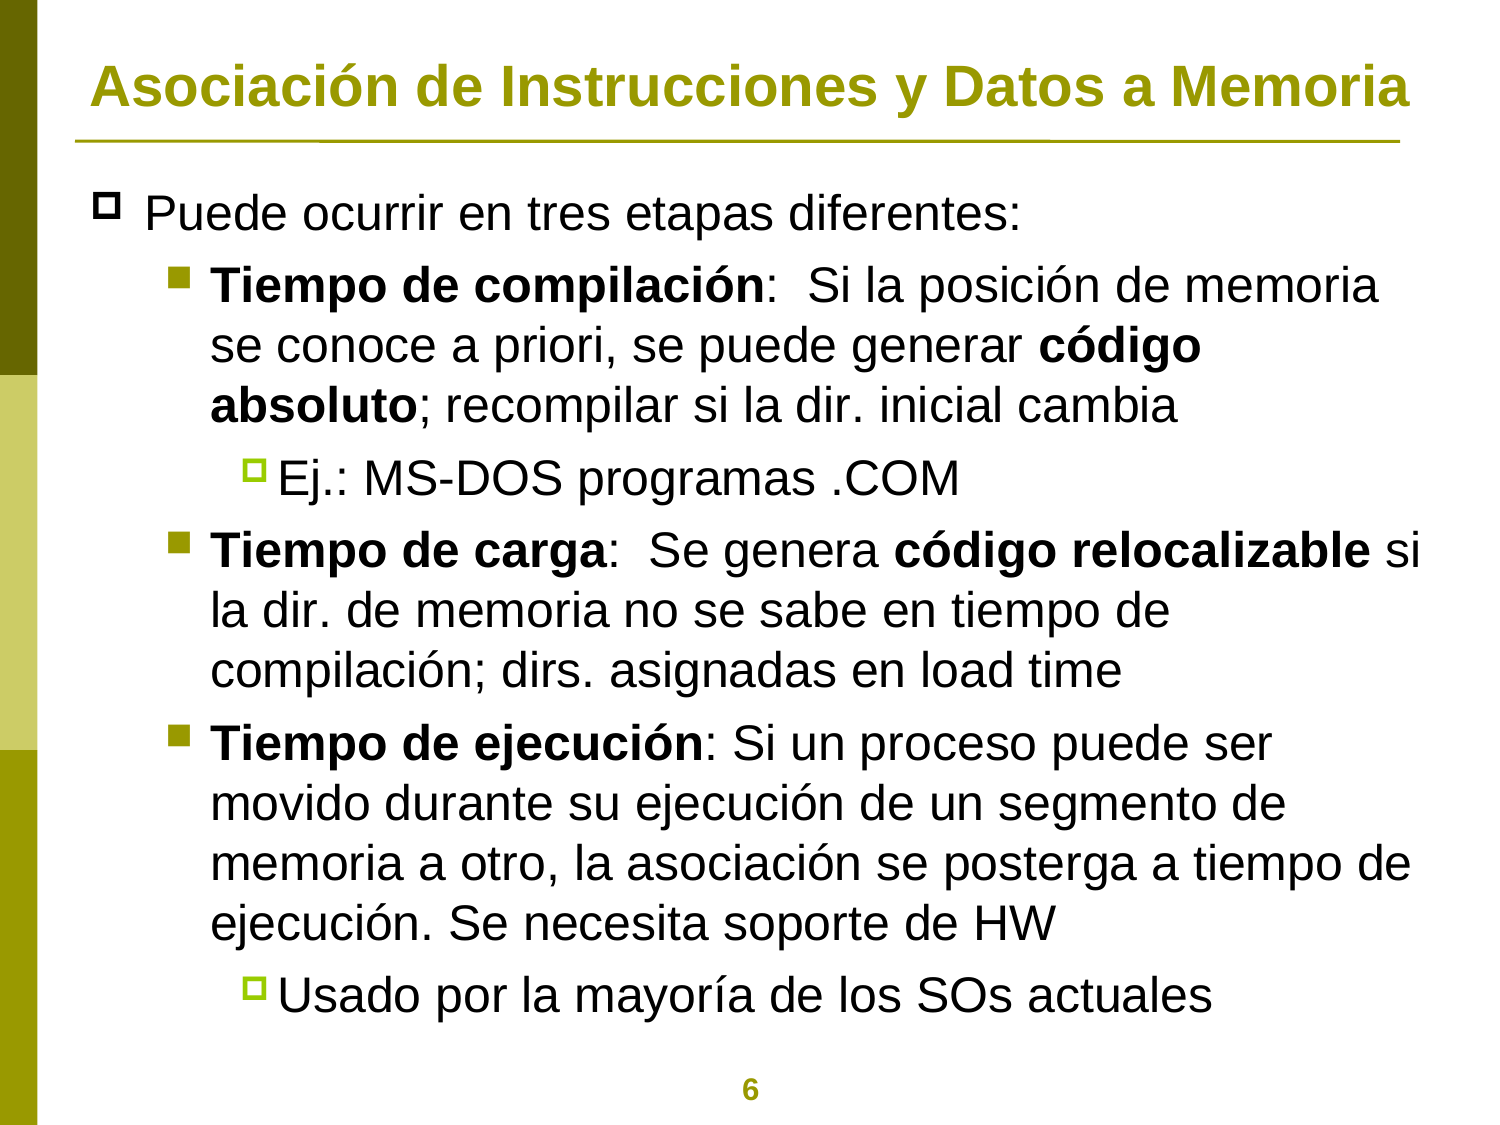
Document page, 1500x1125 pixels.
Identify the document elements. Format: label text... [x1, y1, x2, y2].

text_box Puede ocurrir en tres etapas diferentes: Tiempo de compilación: Si la posición de memoria se conoce a priori, se puede generar código absoluto; recompilar si la dir. inicial cambia Ej.: MS-DOS programas .COM Tiempo de carga: Se genera código relocalizable si la dir. de memoria no se sabe en tiempo de compilación; dirs. asignadas en load time Tiempo de ejecución: Si un proceso puede ser movido durante su ejecución de un segmento de memoria a otro, la asociación se posterga a tiempo de ejecución. Se necesita soporte de HW Usado por la mayoría de los SOs actuales [75, 172, 1447, 902]
text_box Asociación de Instrucciones y Datos a Memoria [74, 40, 1462, 126]
